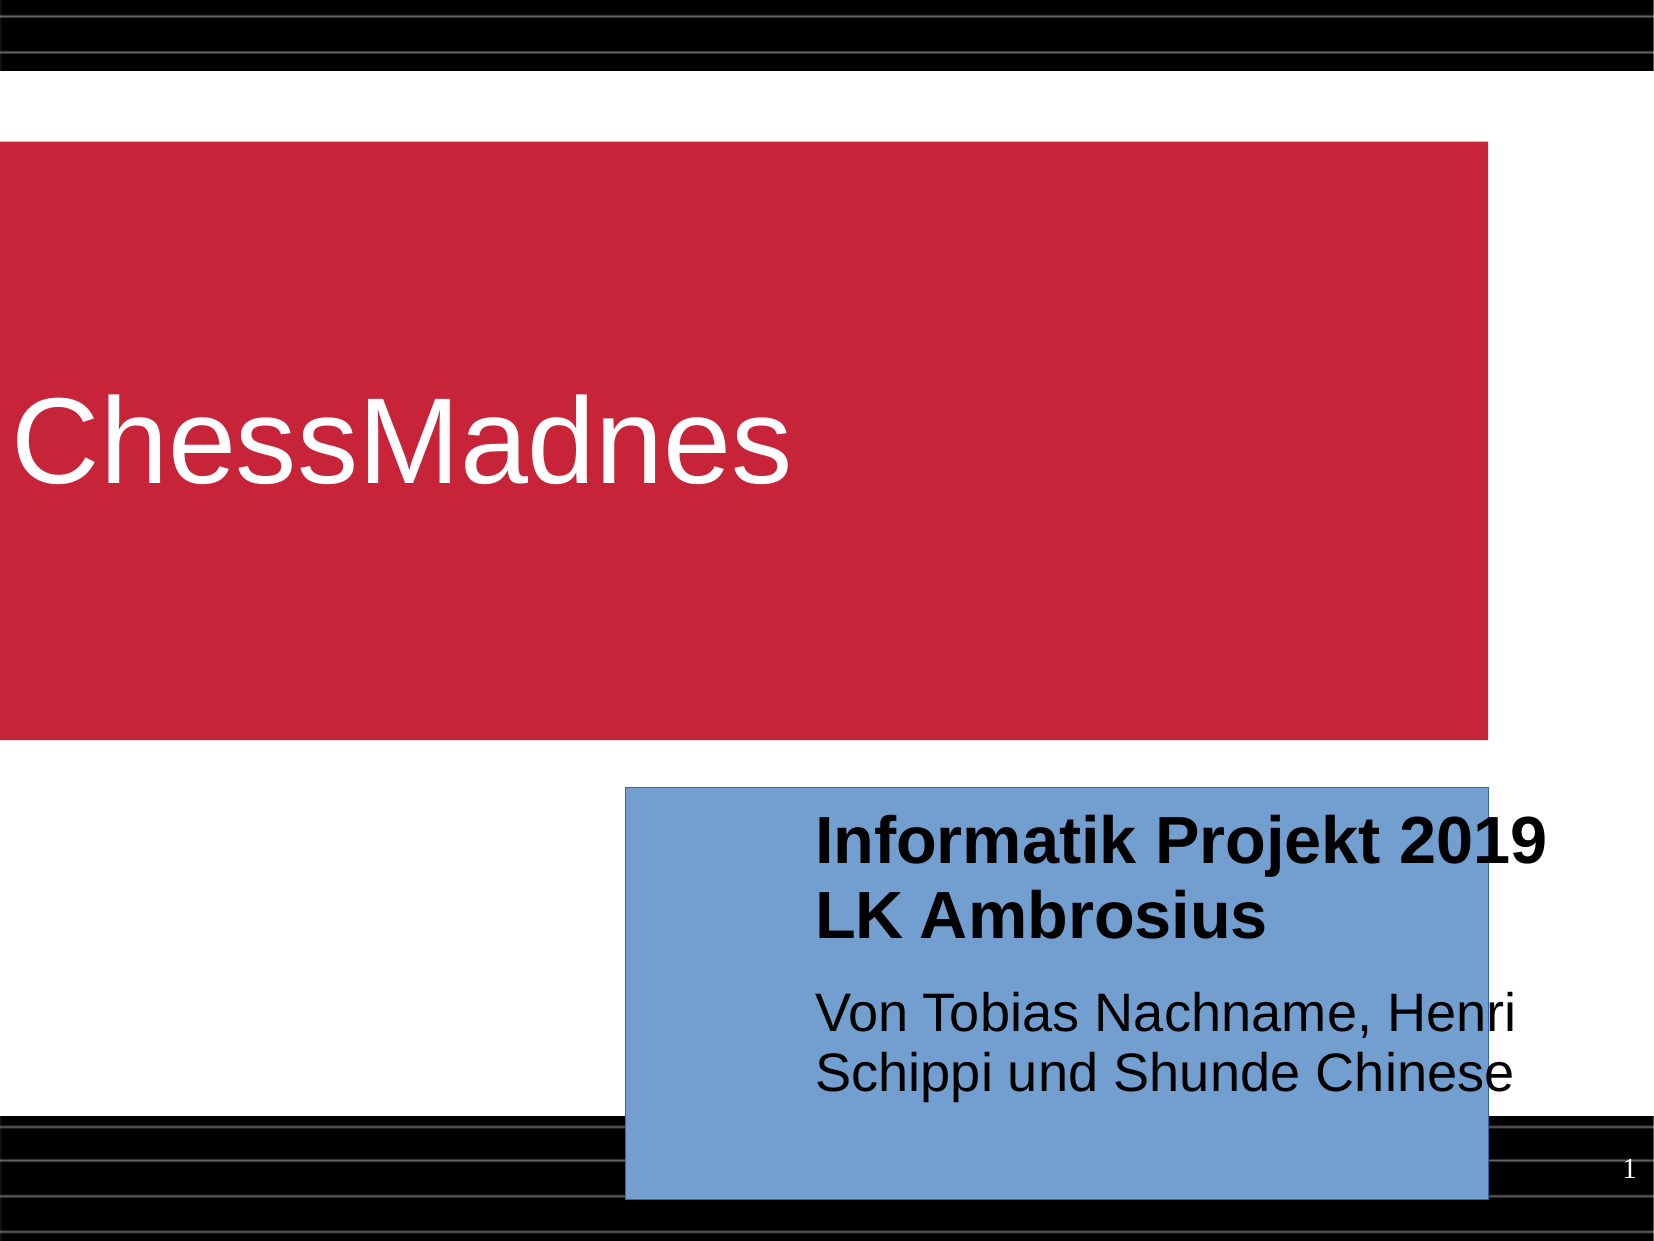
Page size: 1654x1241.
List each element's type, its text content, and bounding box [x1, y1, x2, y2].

picture [0, 0, 1654, 71]
title ChessMadnes [0, 141, 1489, 741]
list Informatik Projekt 2019 LK Ambrosius Von Tobias Nachname, Henri Schippi und Shunde Chinese [744, 803, 1607, 1215]
picture [0, 1116, 1654, 1241]
